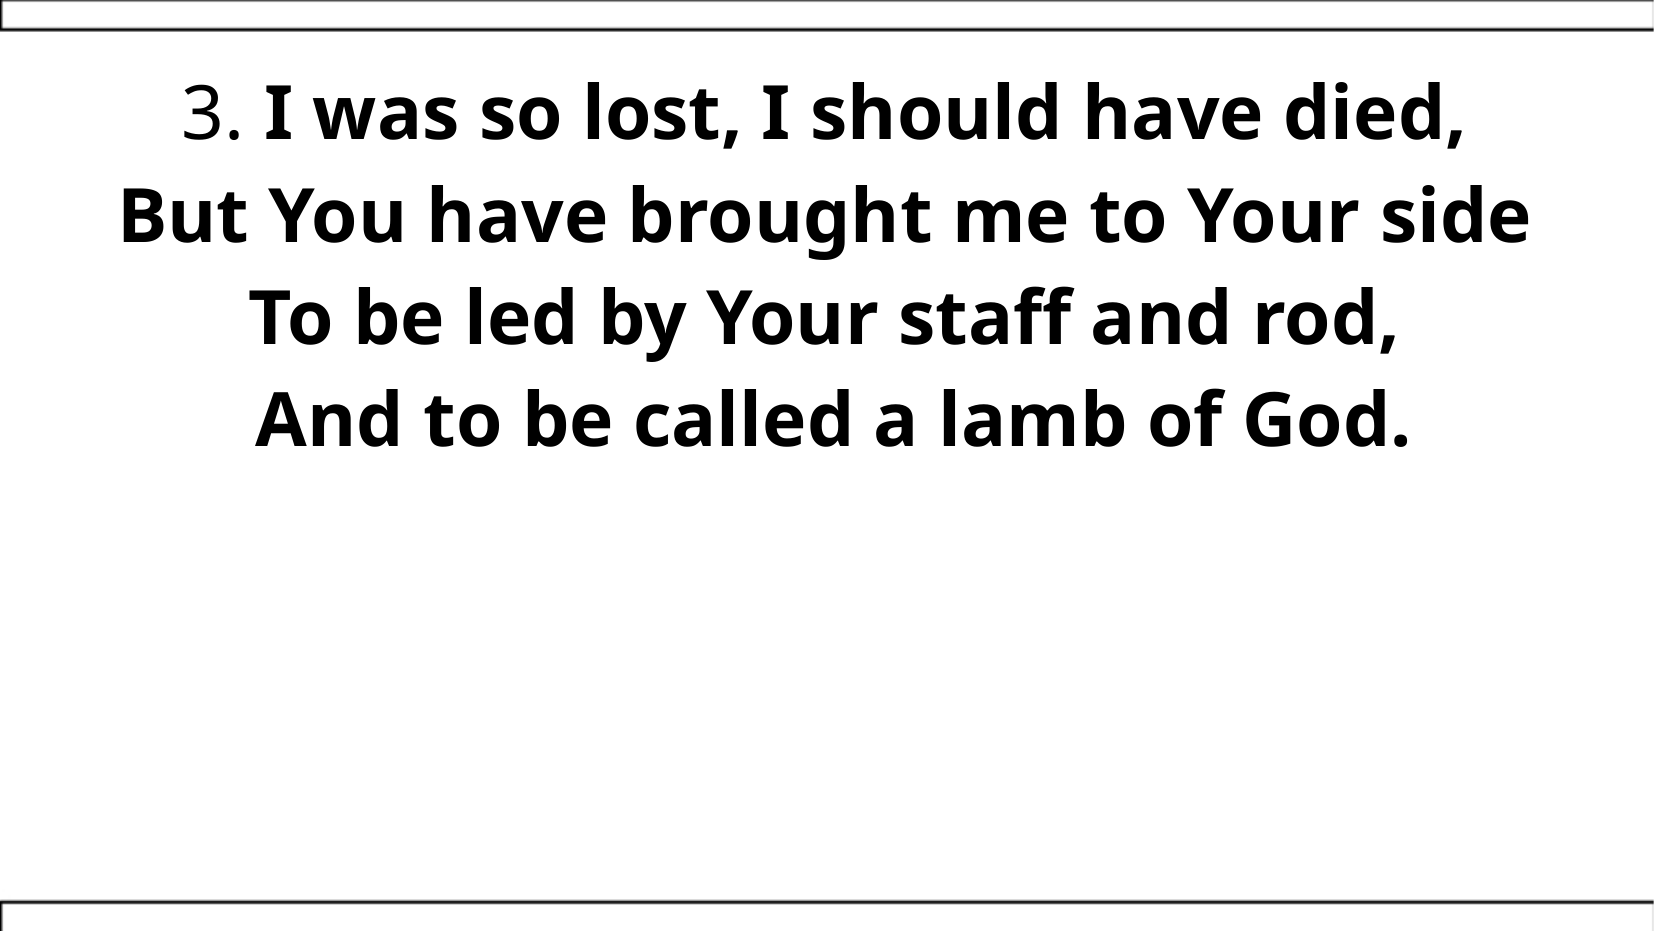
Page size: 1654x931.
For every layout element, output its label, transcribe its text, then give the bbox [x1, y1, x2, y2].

text_box 3. I was so lost, I should have died, But You have brought me to Your side To be led by Your staff and rod, And to be called a lamb of God. [90, 52, 1561, 467]
picture [0, 0, 1654, 931]
